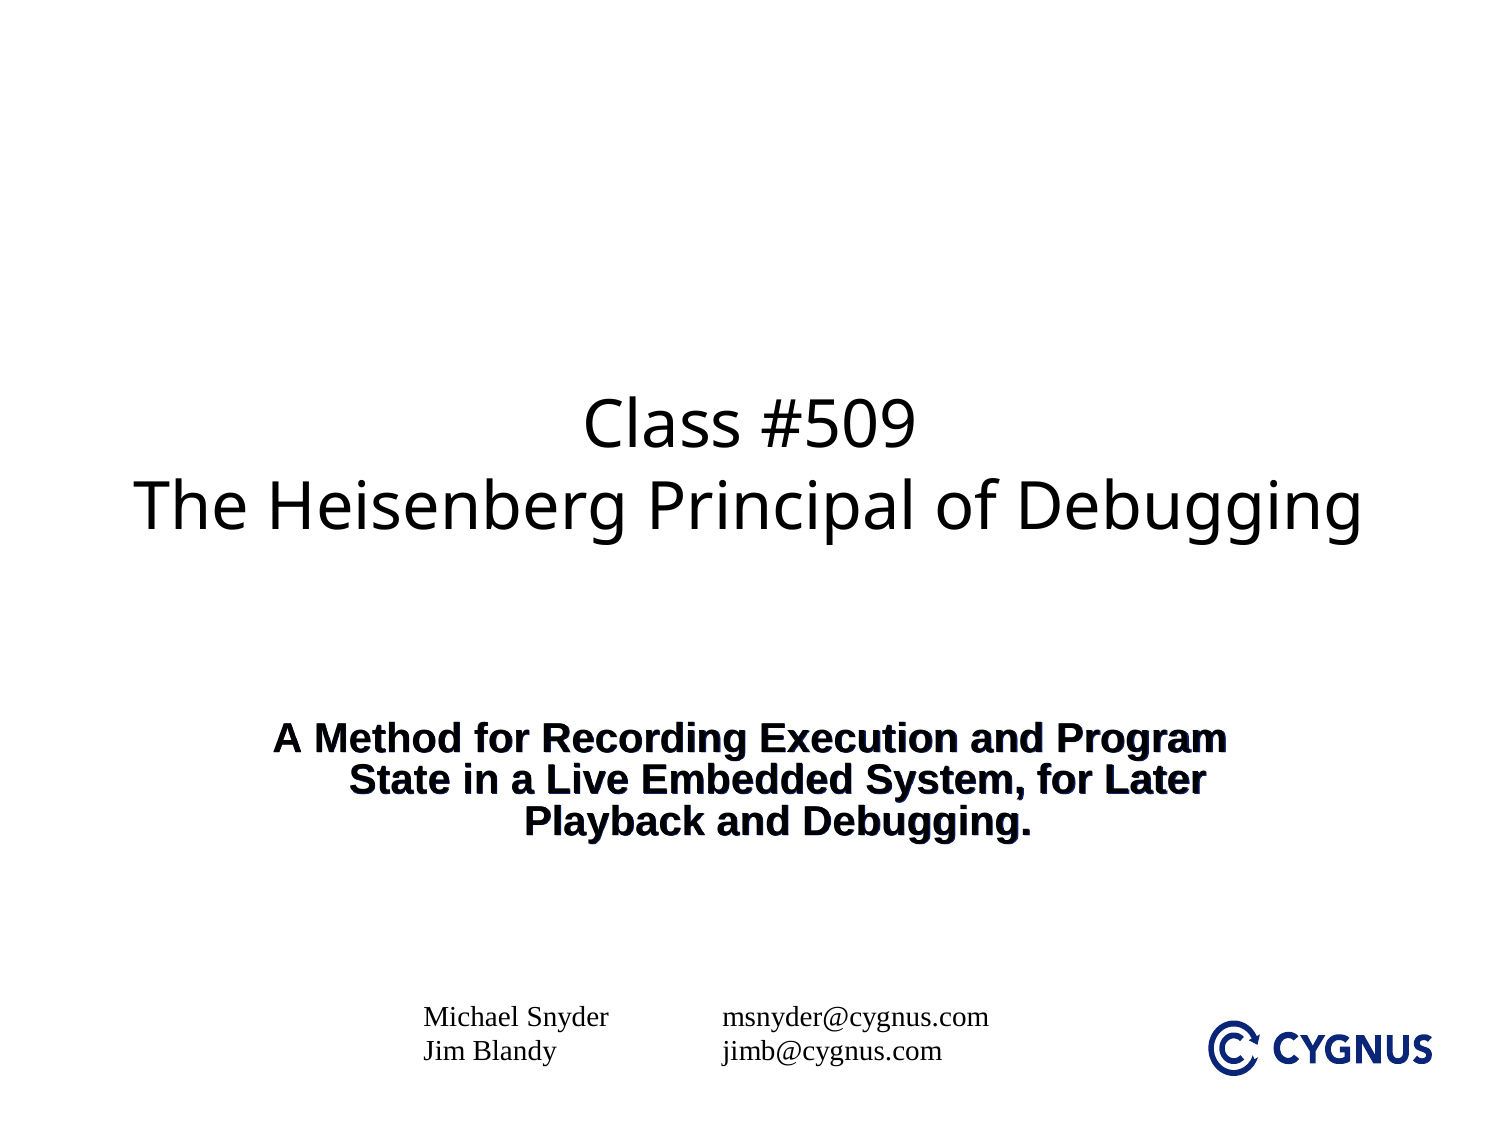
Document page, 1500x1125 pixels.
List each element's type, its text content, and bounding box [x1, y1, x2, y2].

subtitle A Method for Recording Execution and Program State in a Live Embedded System, for Later Playback and Debugging. [225, 709, 1276, 854]
chart [423, 999, 1044, 1119]
title Class #509 The Heisenberg Principal of Debugging [130, 382, 1370, 527]
